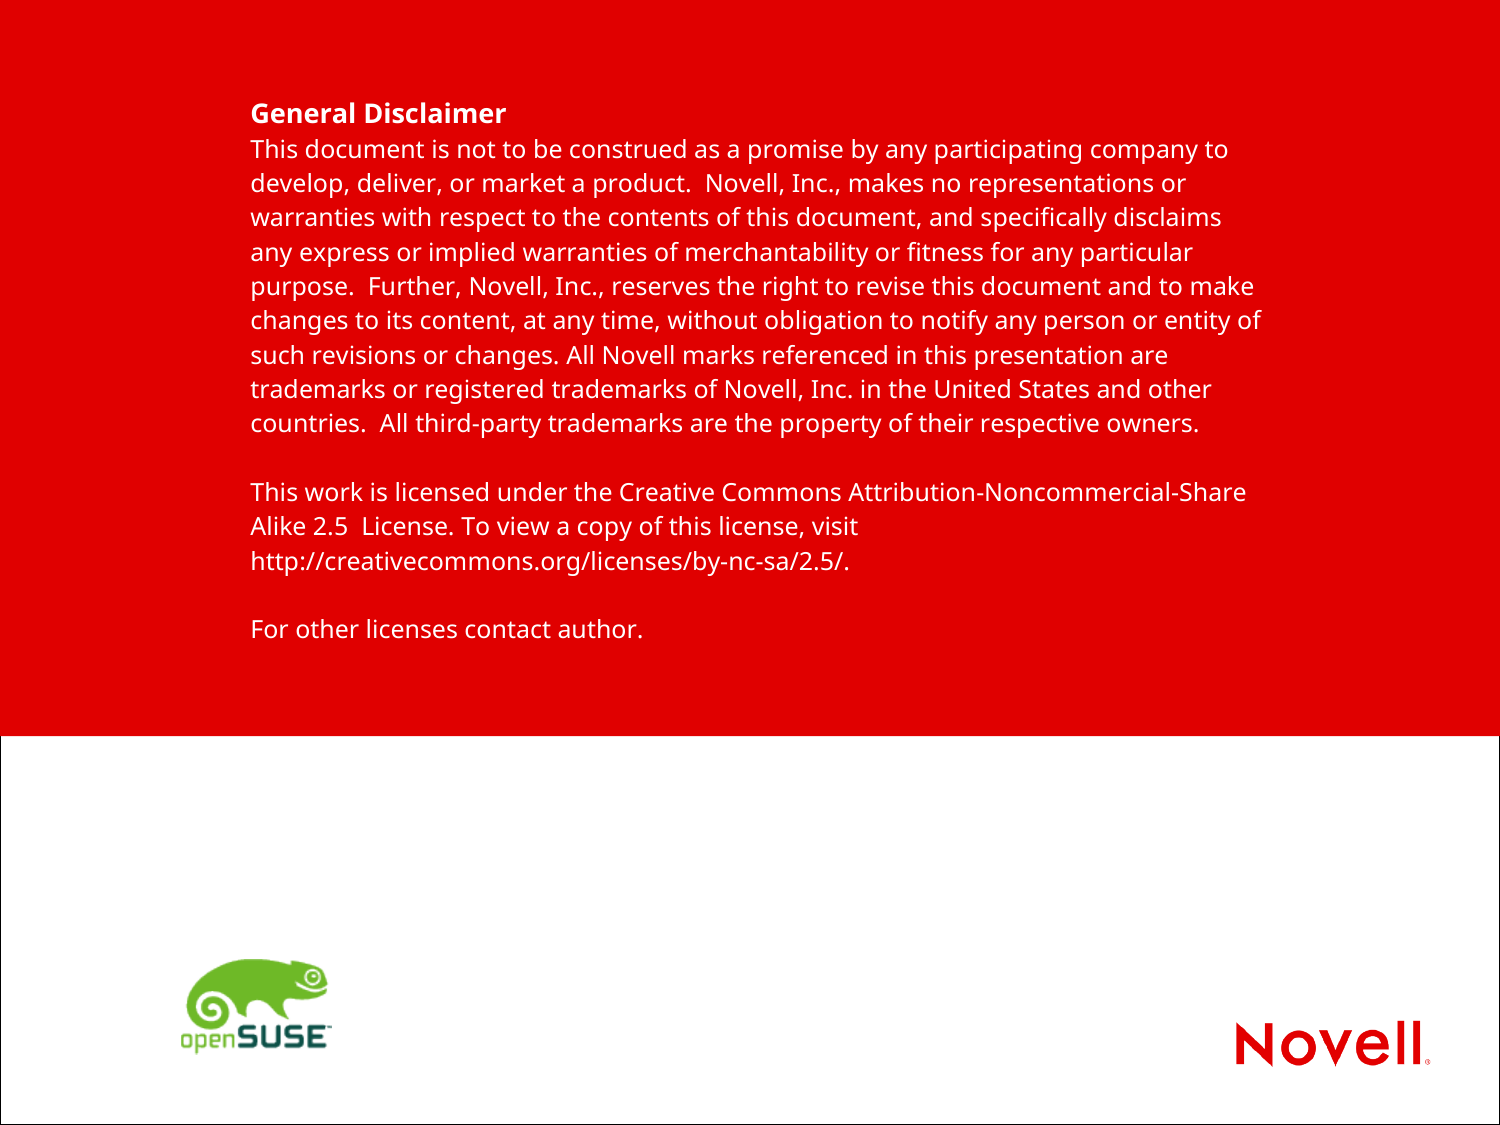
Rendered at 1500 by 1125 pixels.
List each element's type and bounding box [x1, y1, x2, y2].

picture [1227, 1013, 1438, 1074]
picture [181, 959, 332, 1055]
